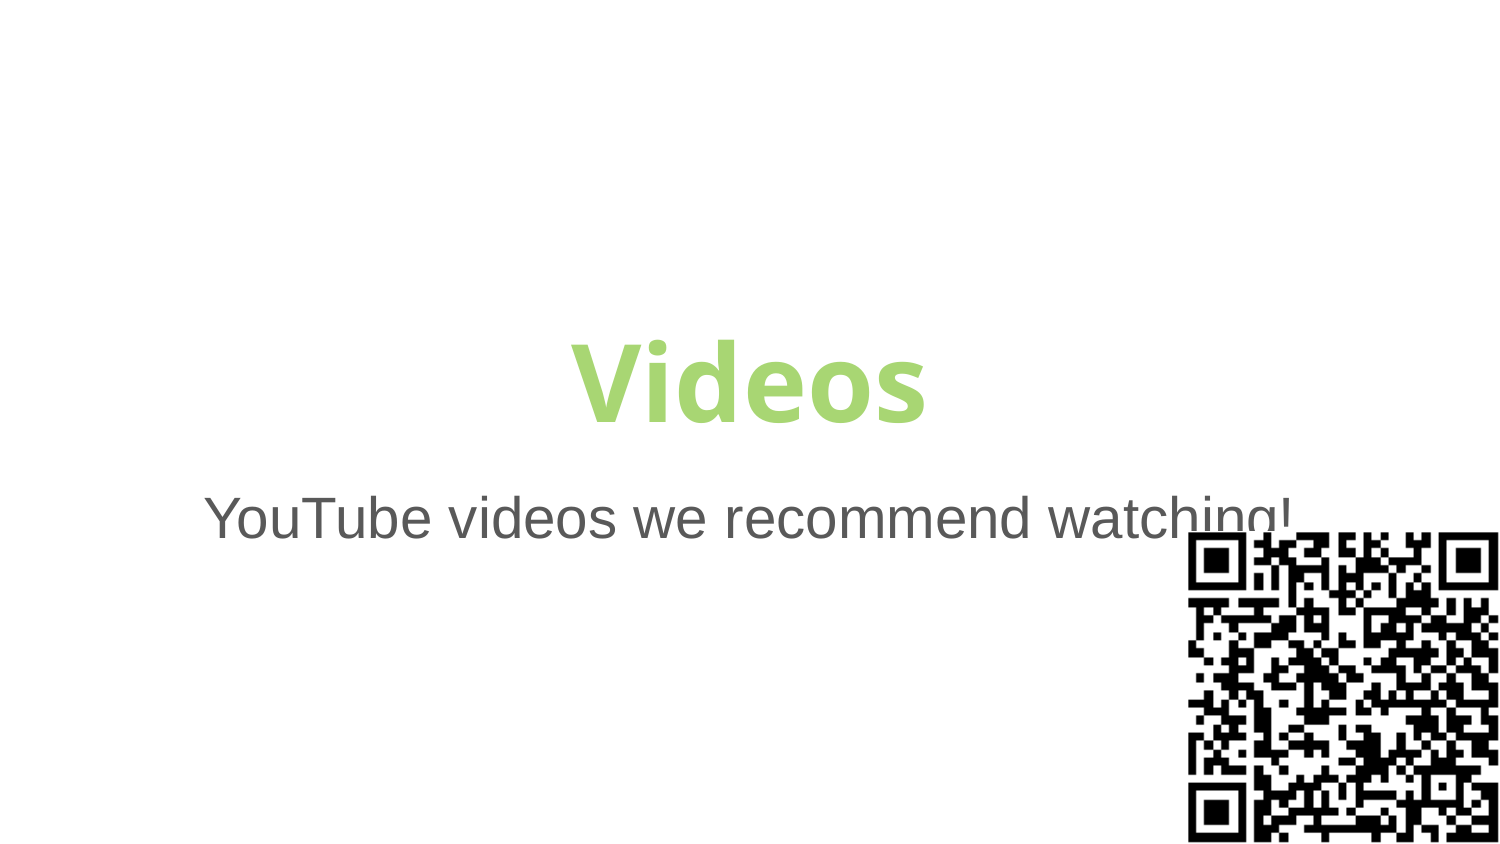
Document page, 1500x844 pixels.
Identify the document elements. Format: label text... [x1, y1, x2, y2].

title Videos [51, 122, 1449, 459]
subtitle YouTube videos we recommend watching! [51, 464, 1449, 595]
picture [1187, 531, 1500, 844]
